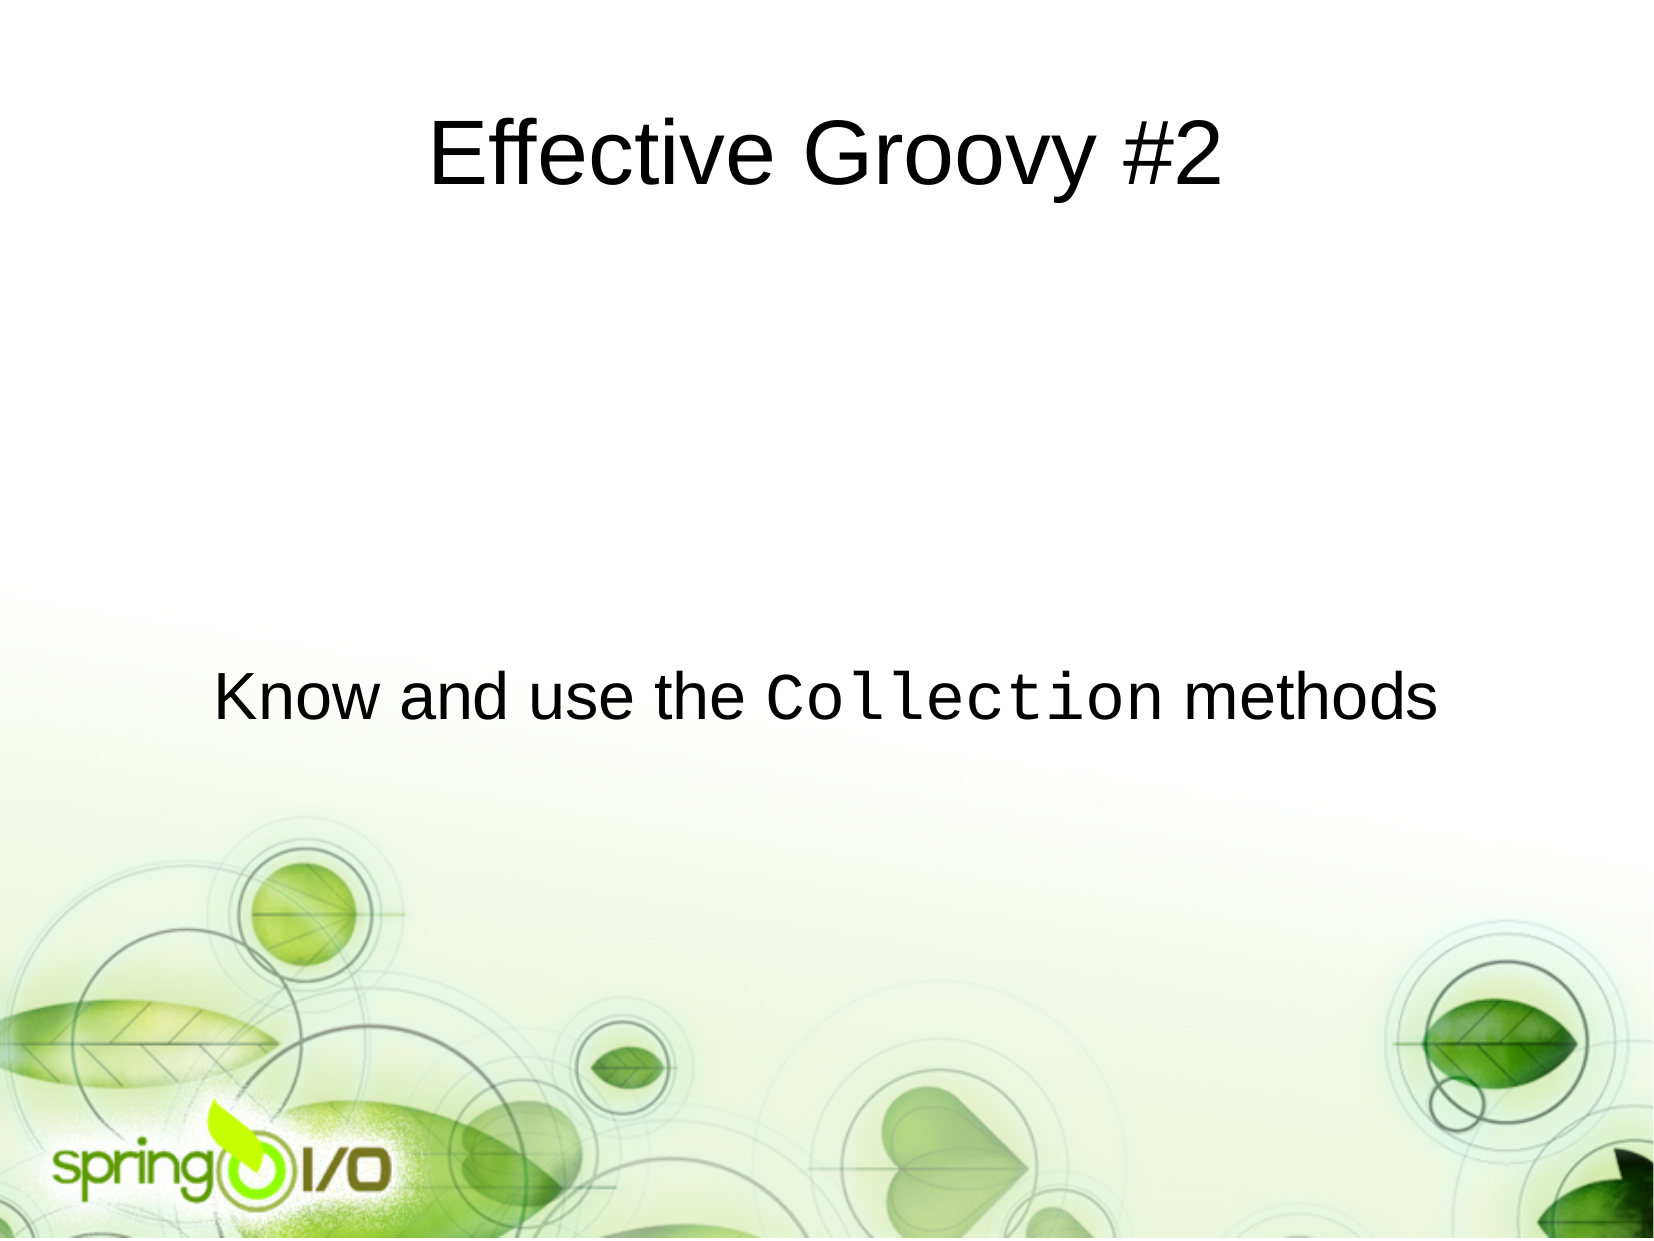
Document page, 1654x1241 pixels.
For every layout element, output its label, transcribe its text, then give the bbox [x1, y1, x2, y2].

title Effective Groovy #2 [82, 56, 1571, 250]
picture [0, 0, 1654, 1238]
subtitle Know and use the Collection methods [82, 297, 1571, 1102]
